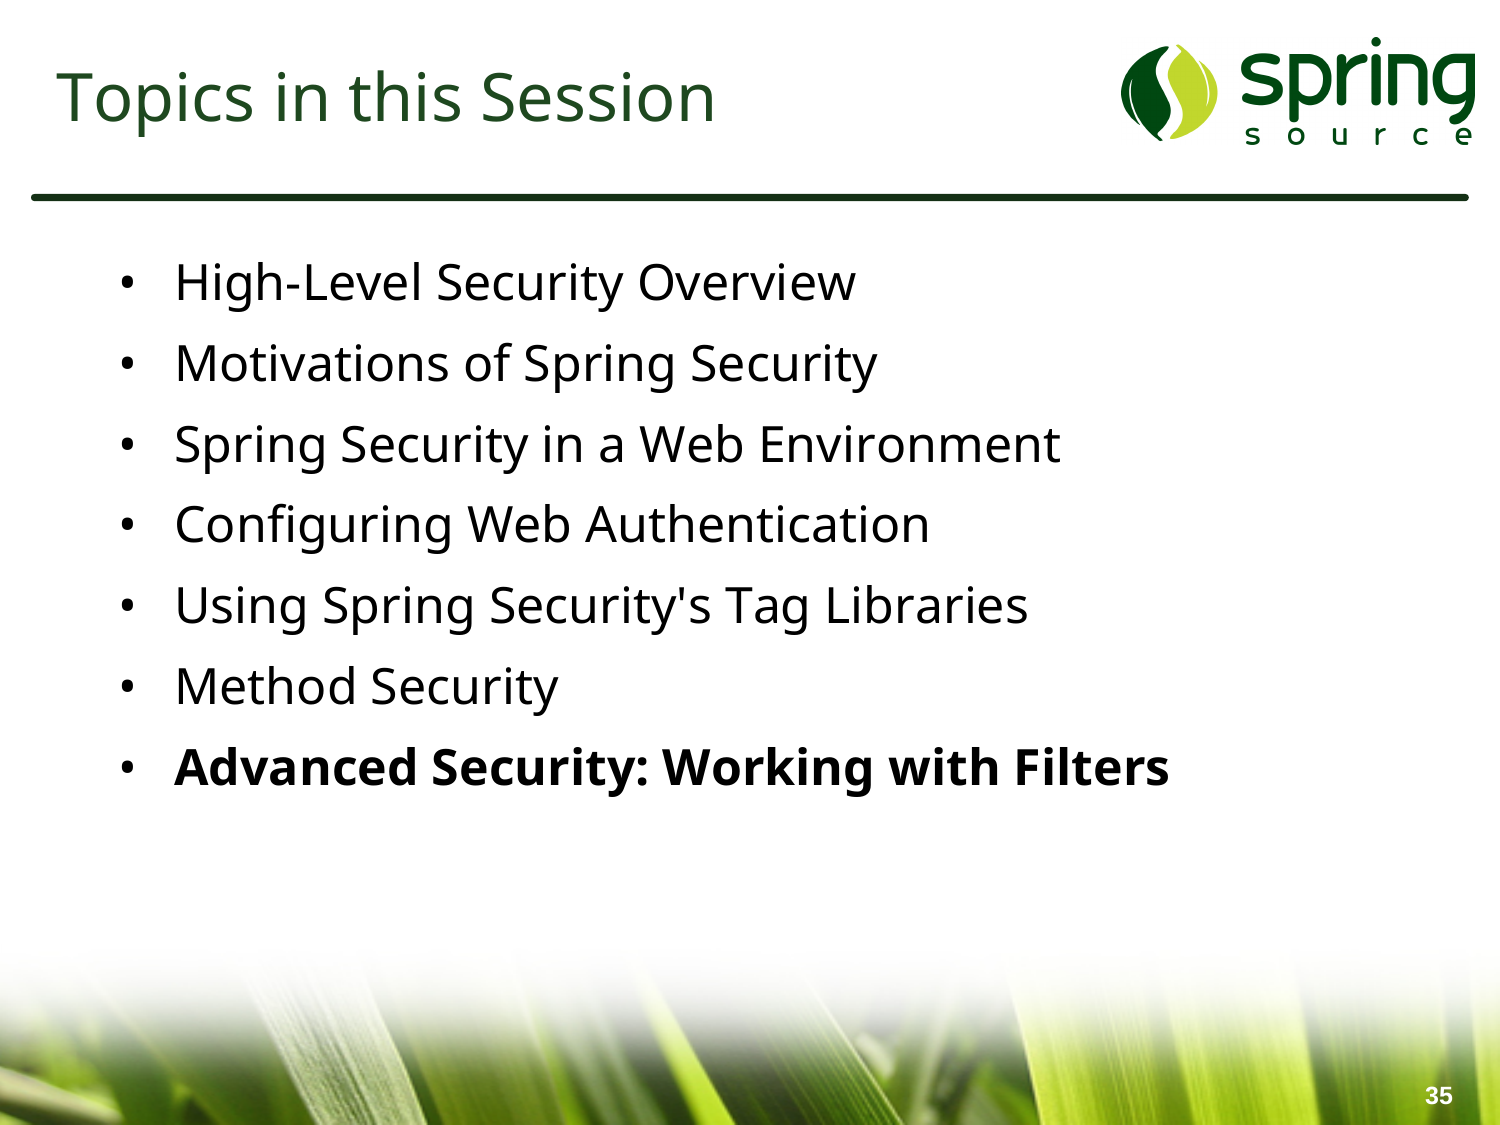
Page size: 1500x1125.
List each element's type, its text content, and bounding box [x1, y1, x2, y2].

list High-Level Security Overview Motivations of Spring Security Spring Security in a Web Environment Configuring Web Authentication Using Spring Security's Tag Libraries Method Security Advanced Security: Working with Filters [103, 239, 1394, 762]
title Topics in this Session [56, 14, 1089, 176]
picture [1121, 37, 1475, 145]
picture [0, 944, 1500, 1125]
